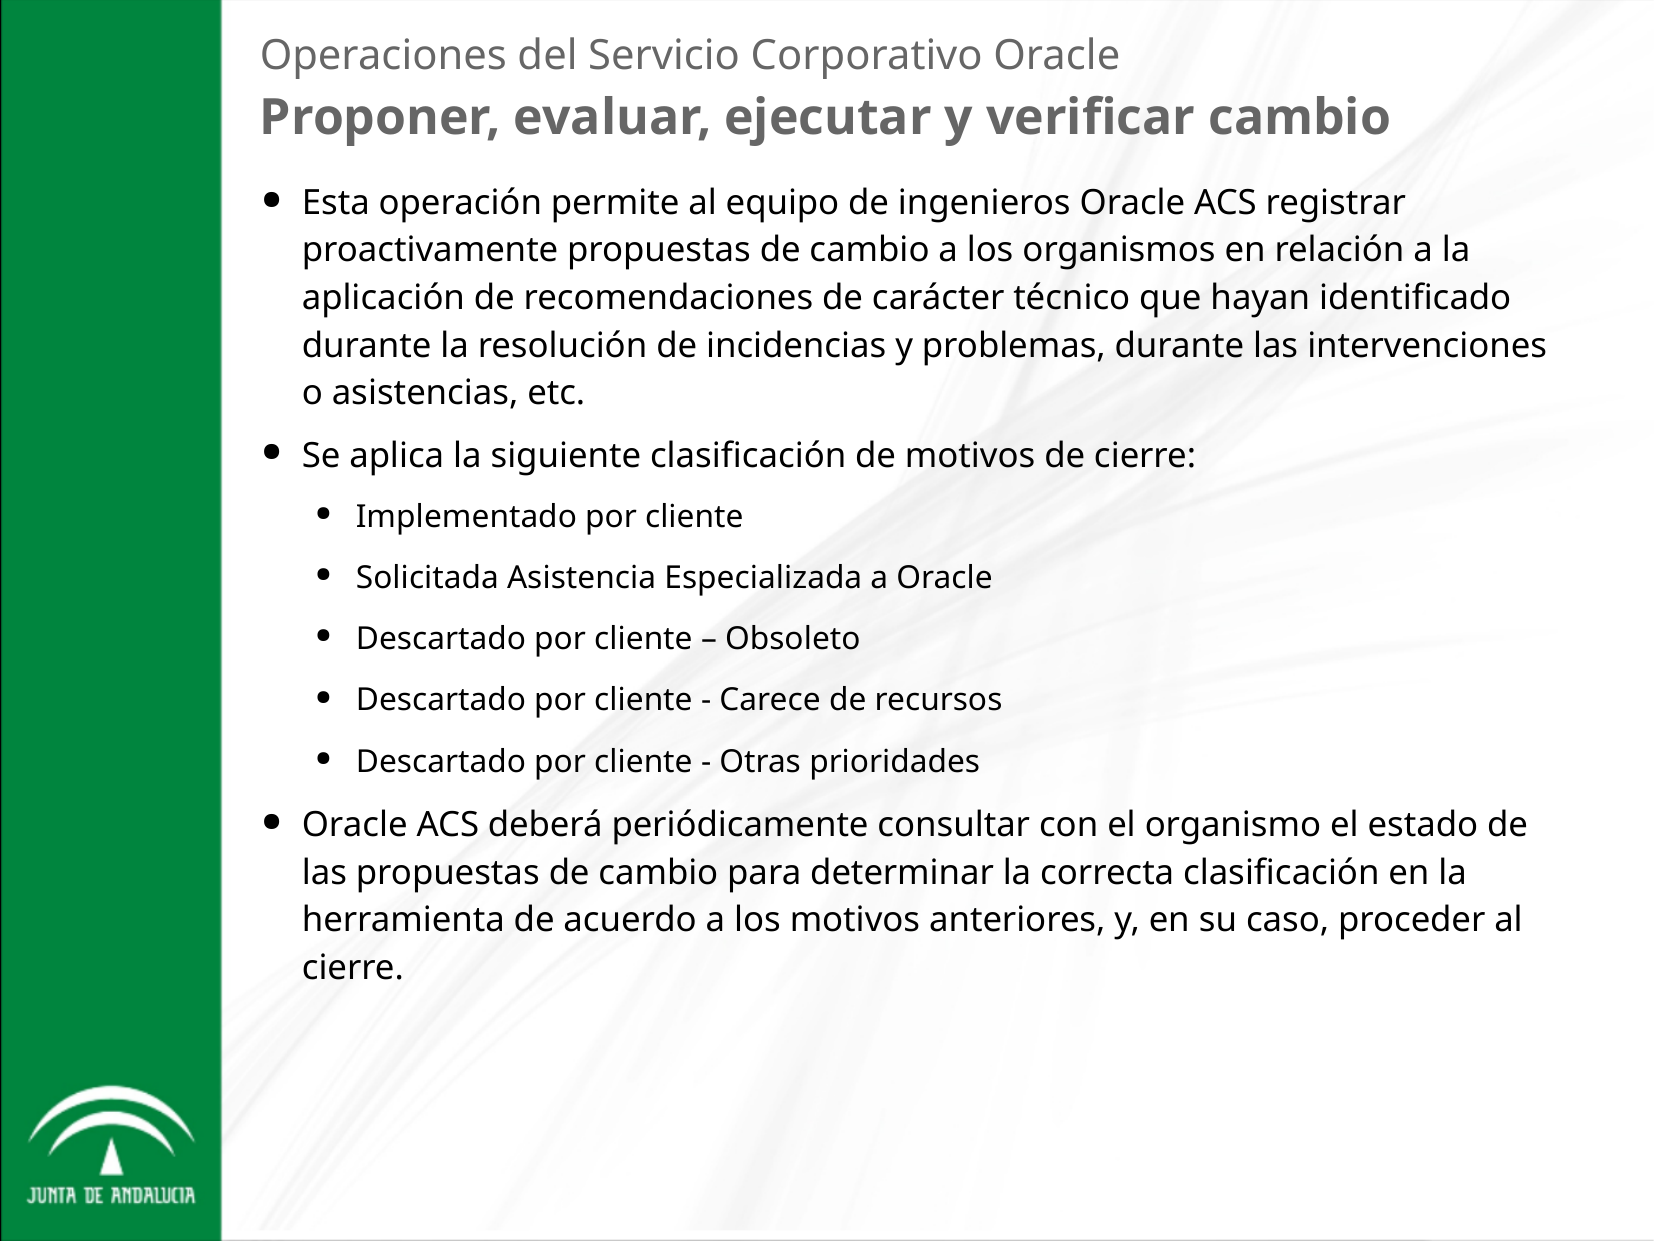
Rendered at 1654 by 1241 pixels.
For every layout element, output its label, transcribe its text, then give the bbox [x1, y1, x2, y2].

picture [0, 0, 1654, 1241]
list Esta operación permite al equipo de ingenieros Oracle ACS registrar proactivamente propuestas de cambio a los organismos en relación a la aplicación de recomendaciones de carácter técnico que hayan identificado durante la resolución de incidencias y problemas, durante las intervenciones o asistencias, etc. Se aplica la siguiente clasificación de motivos de cierre: Implementado por cliente Solicitada Asistencia Especializada a Oracle Descartado por cliente – Obsoleto Descartado por cliente - Carece de recursos Descartado por cliente - Otras prioridades Oracle ACS deberá periódicamente consultar con el organismo el estado de las propuestas de cambio para determinar la correcta clasificación en la herramienta de acuerdo a los motivos anteriores, y, en su caso, proceder al cierre. [248, 177, 1565, 996]
title Operaciones del Servicio Corporativo Oracle Proponer, evaluar, ejecutar y verificar cambio [259, 35, 1577, 139]
